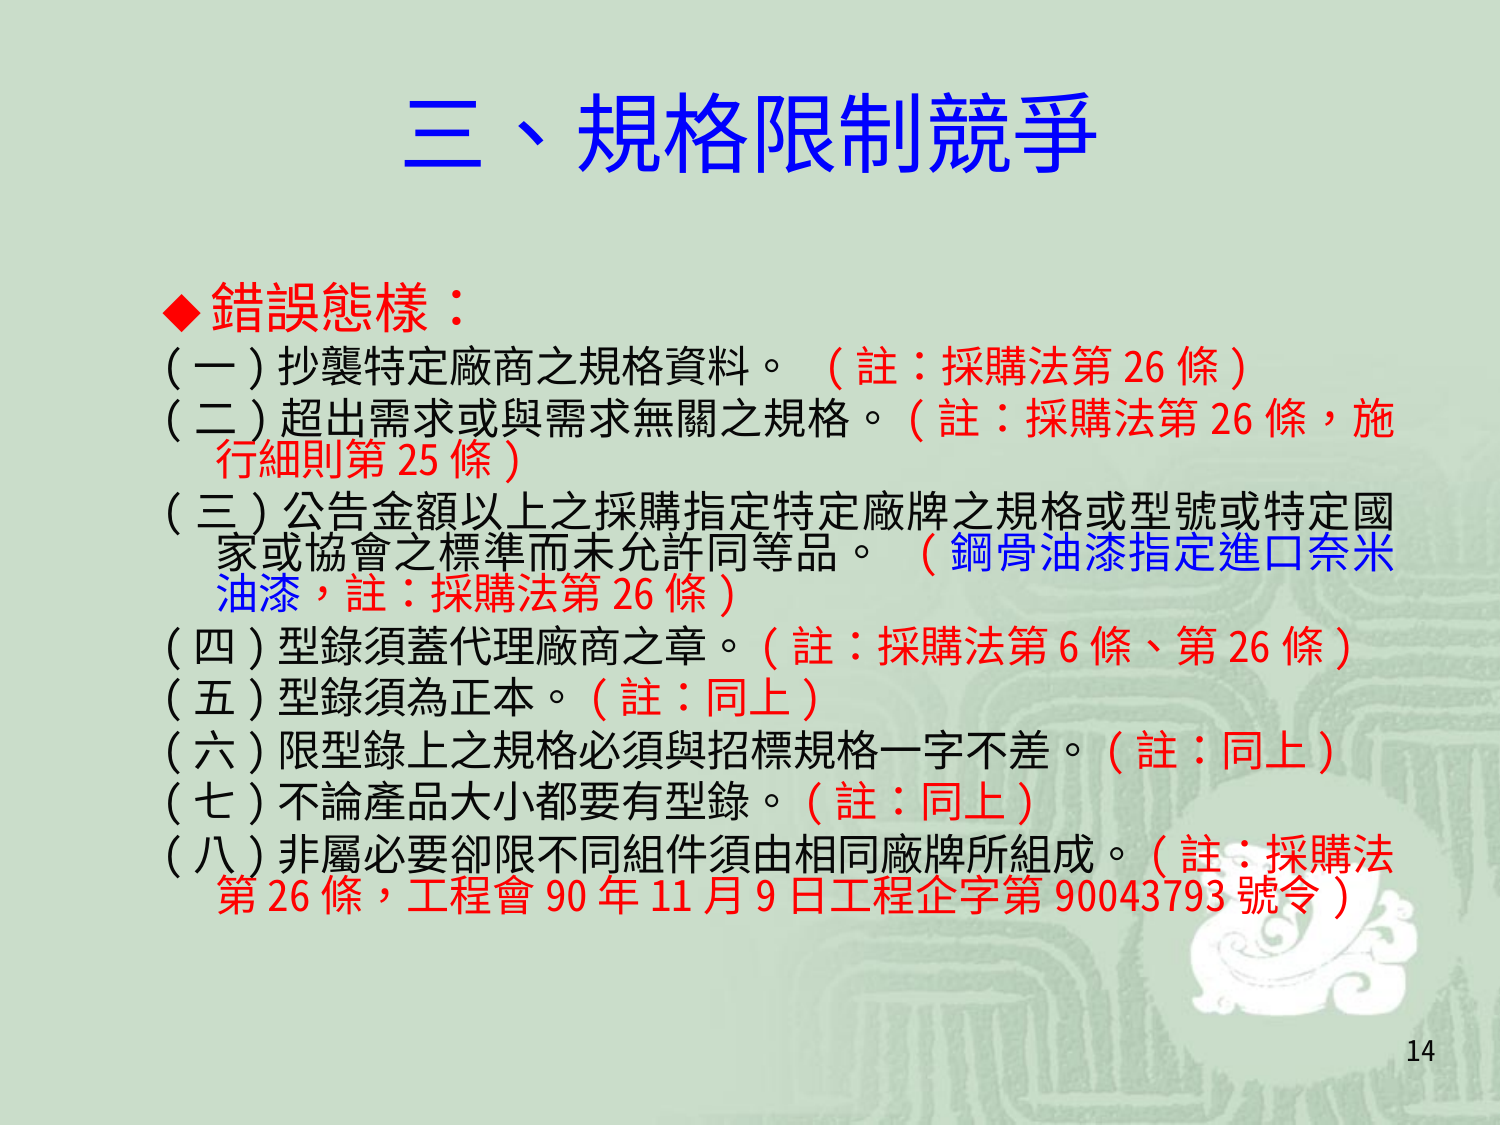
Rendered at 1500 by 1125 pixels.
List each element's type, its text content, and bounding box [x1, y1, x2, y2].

picture [0, 0, 1500, 1125]
list ◆錯誤態樣： (一)抄襲特定廠商之規格資料。 (註：採購法第26條) (二)超出需求或與需求無關之規格。(註：採購法第26條，施行細則第25條) (三)公告金額以上之採購指定特定廠牌之規格或型號或特定國家或協會之標準而未允許同等品。 (鋼骨油漆指定進口奈米油漆，註：採購法第26條) (四)型錄須蓋代理廠商之章。(註：採購法第6條、第26條) (五)型錄須為正本。(註：同上) (六)限型錄上之規格必須與招標規格一字不差。(註：同上) (七)不論產品大小都要有型錄。(註：同上) (八)非屬必要卻限不同組件須由相同廠牌所組成。(註：採購法第26條，工程會90年11月9日工程企字第90043793號令) [147, 278, 1411, 1019]
text_box <編號> [1074, 1024, 1451, 1103]
title 三、規格限制競爭 [49, 37, 1451, 225]
